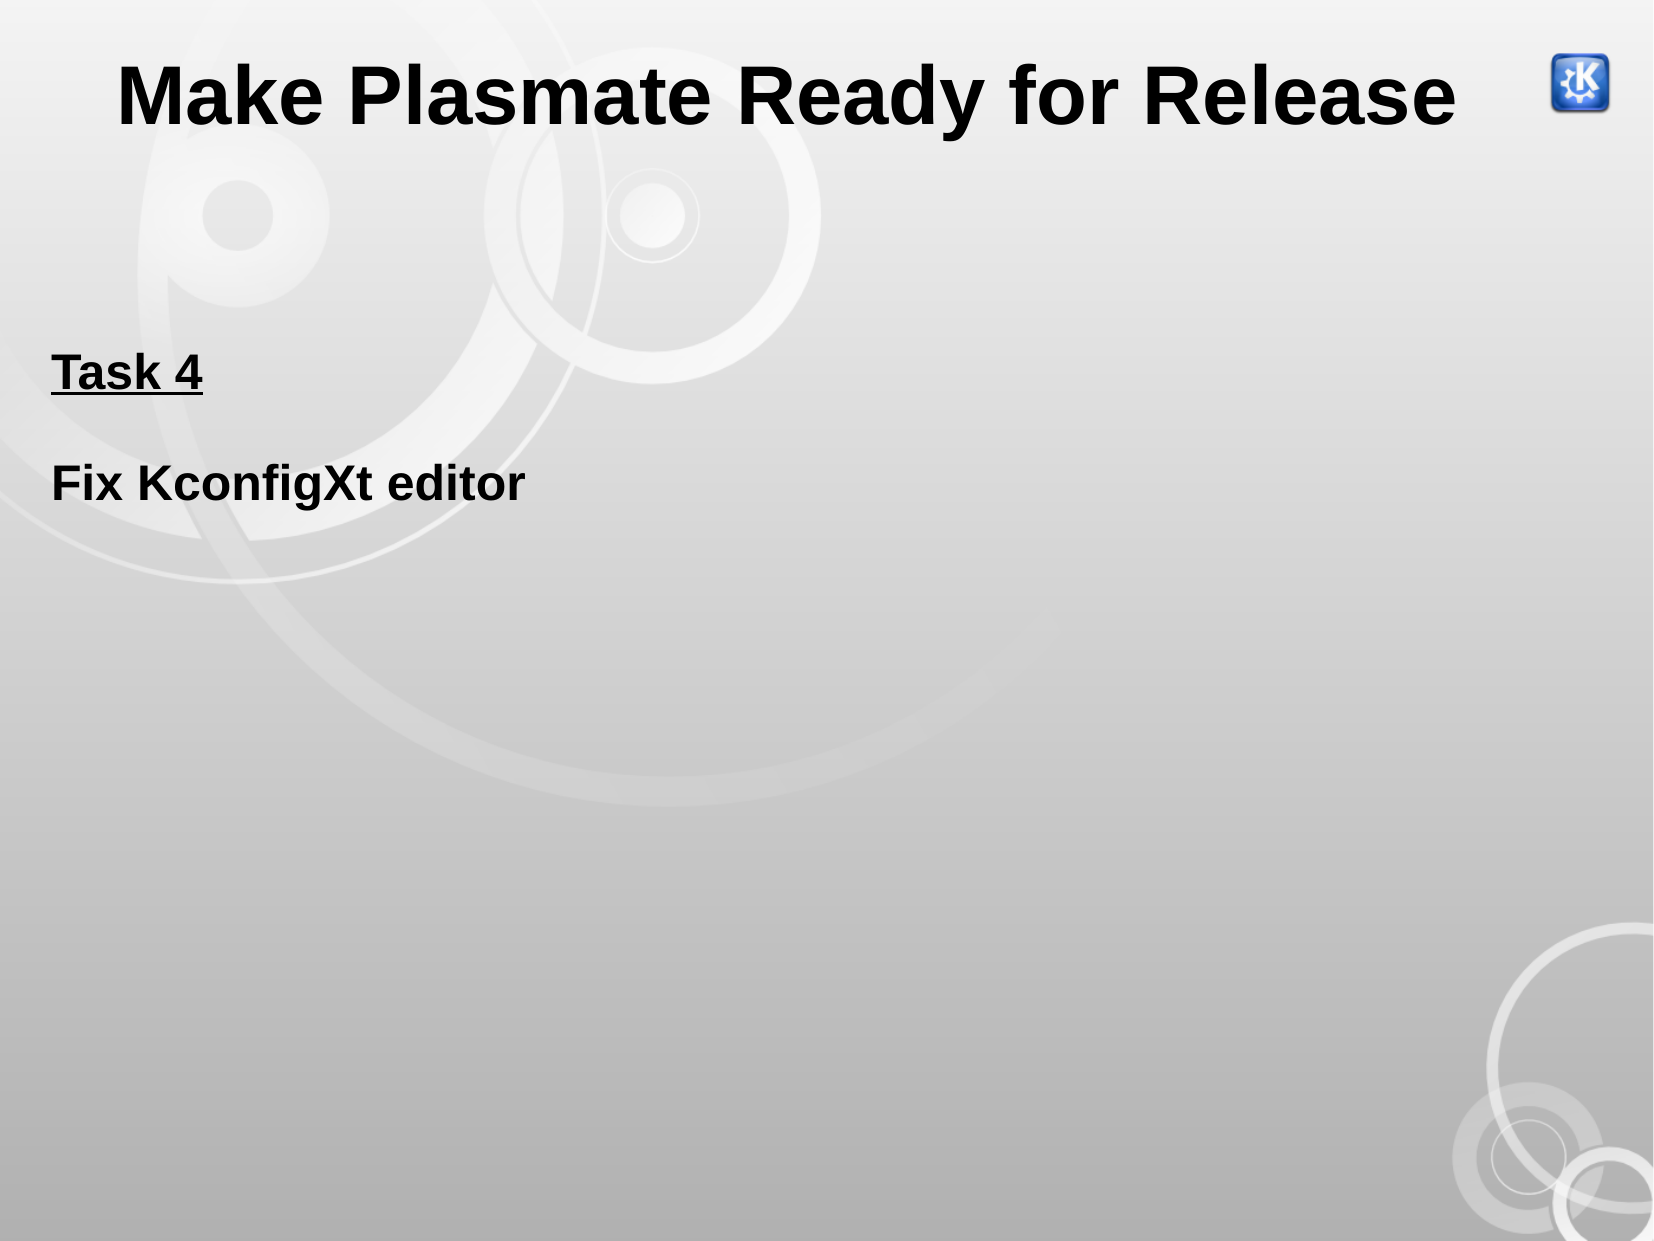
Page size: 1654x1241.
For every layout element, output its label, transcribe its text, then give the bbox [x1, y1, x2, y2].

text_box Task 4 Fix KconfigXt editor [36, 225, 1642, 886]
text_box Make Plasmate Ready for Release [15, 41, 1561, 150]
picture [0, 0, 1654, 1241]
